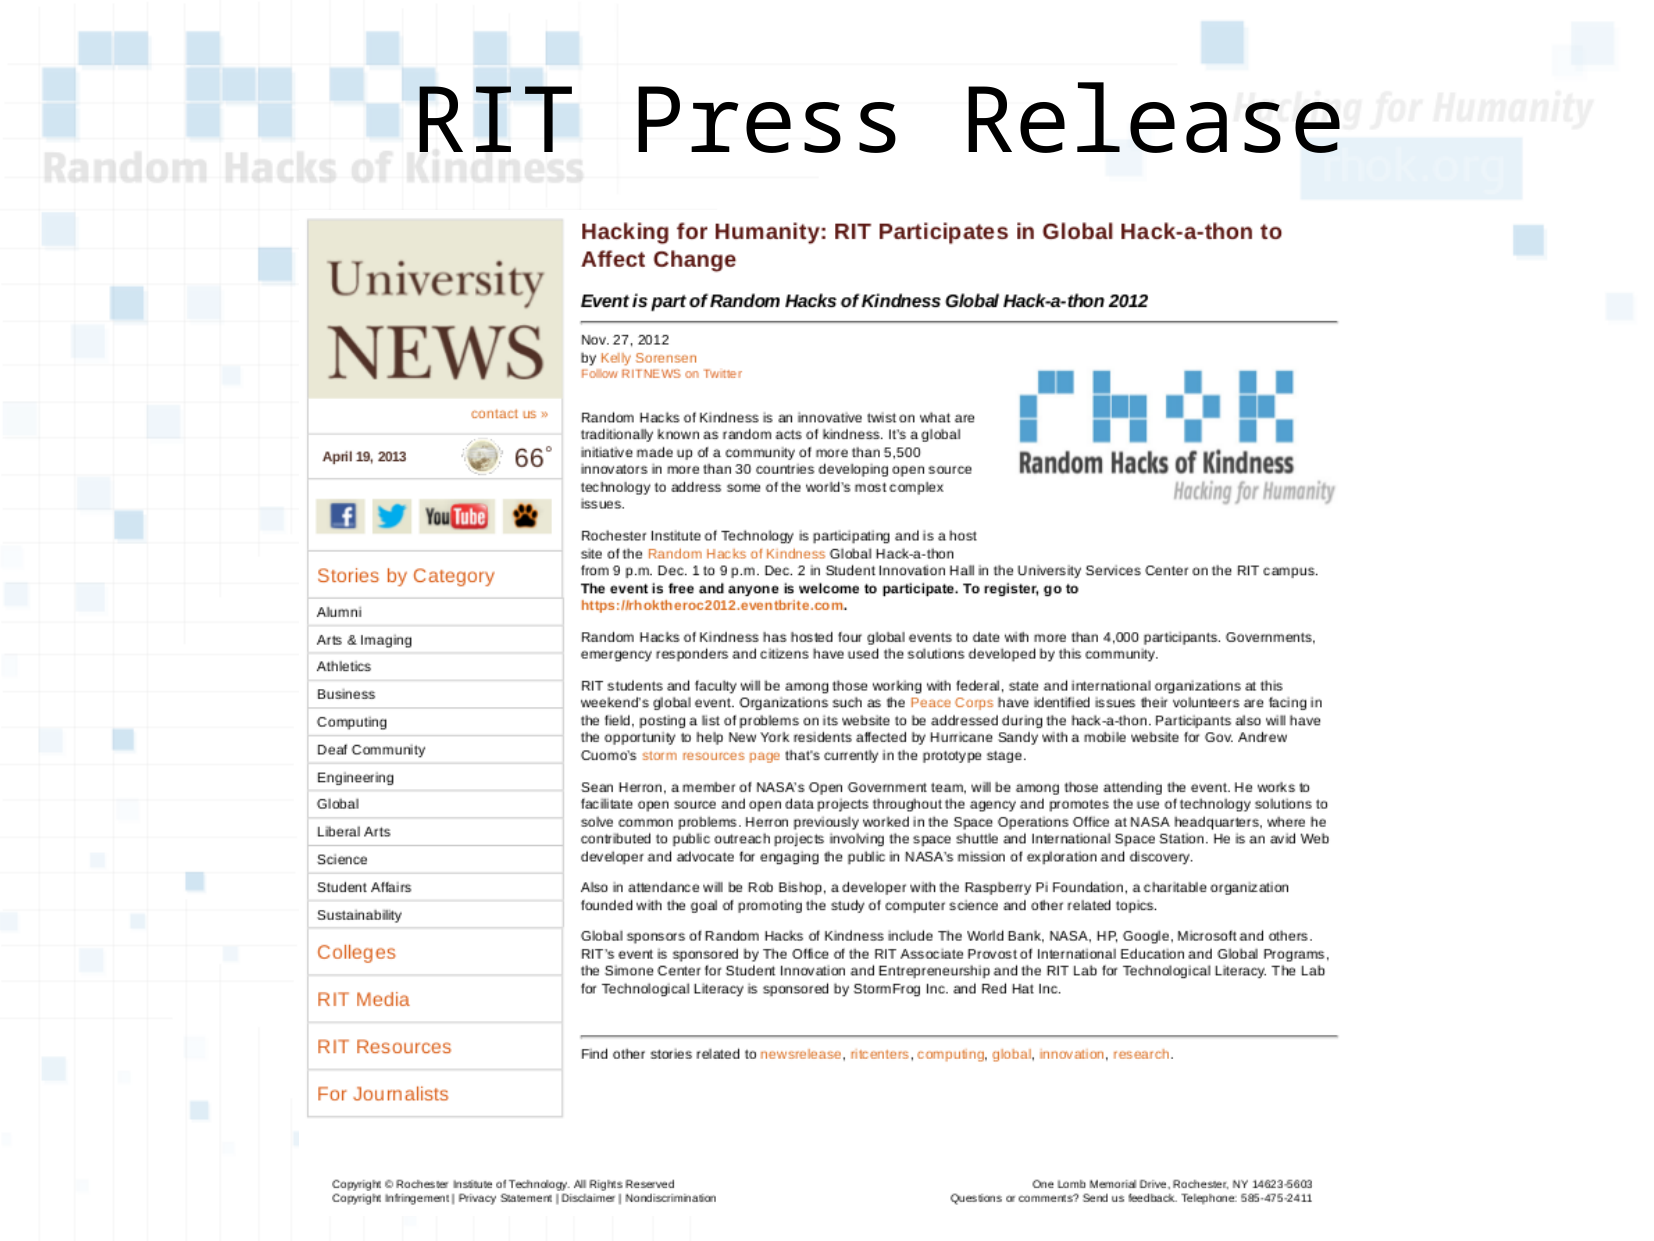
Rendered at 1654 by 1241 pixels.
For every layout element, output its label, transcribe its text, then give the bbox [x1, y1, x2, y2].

picture [0, 0, 1654, 1241]
text_box RIT Press Release [377, 69, 1381, 165]
